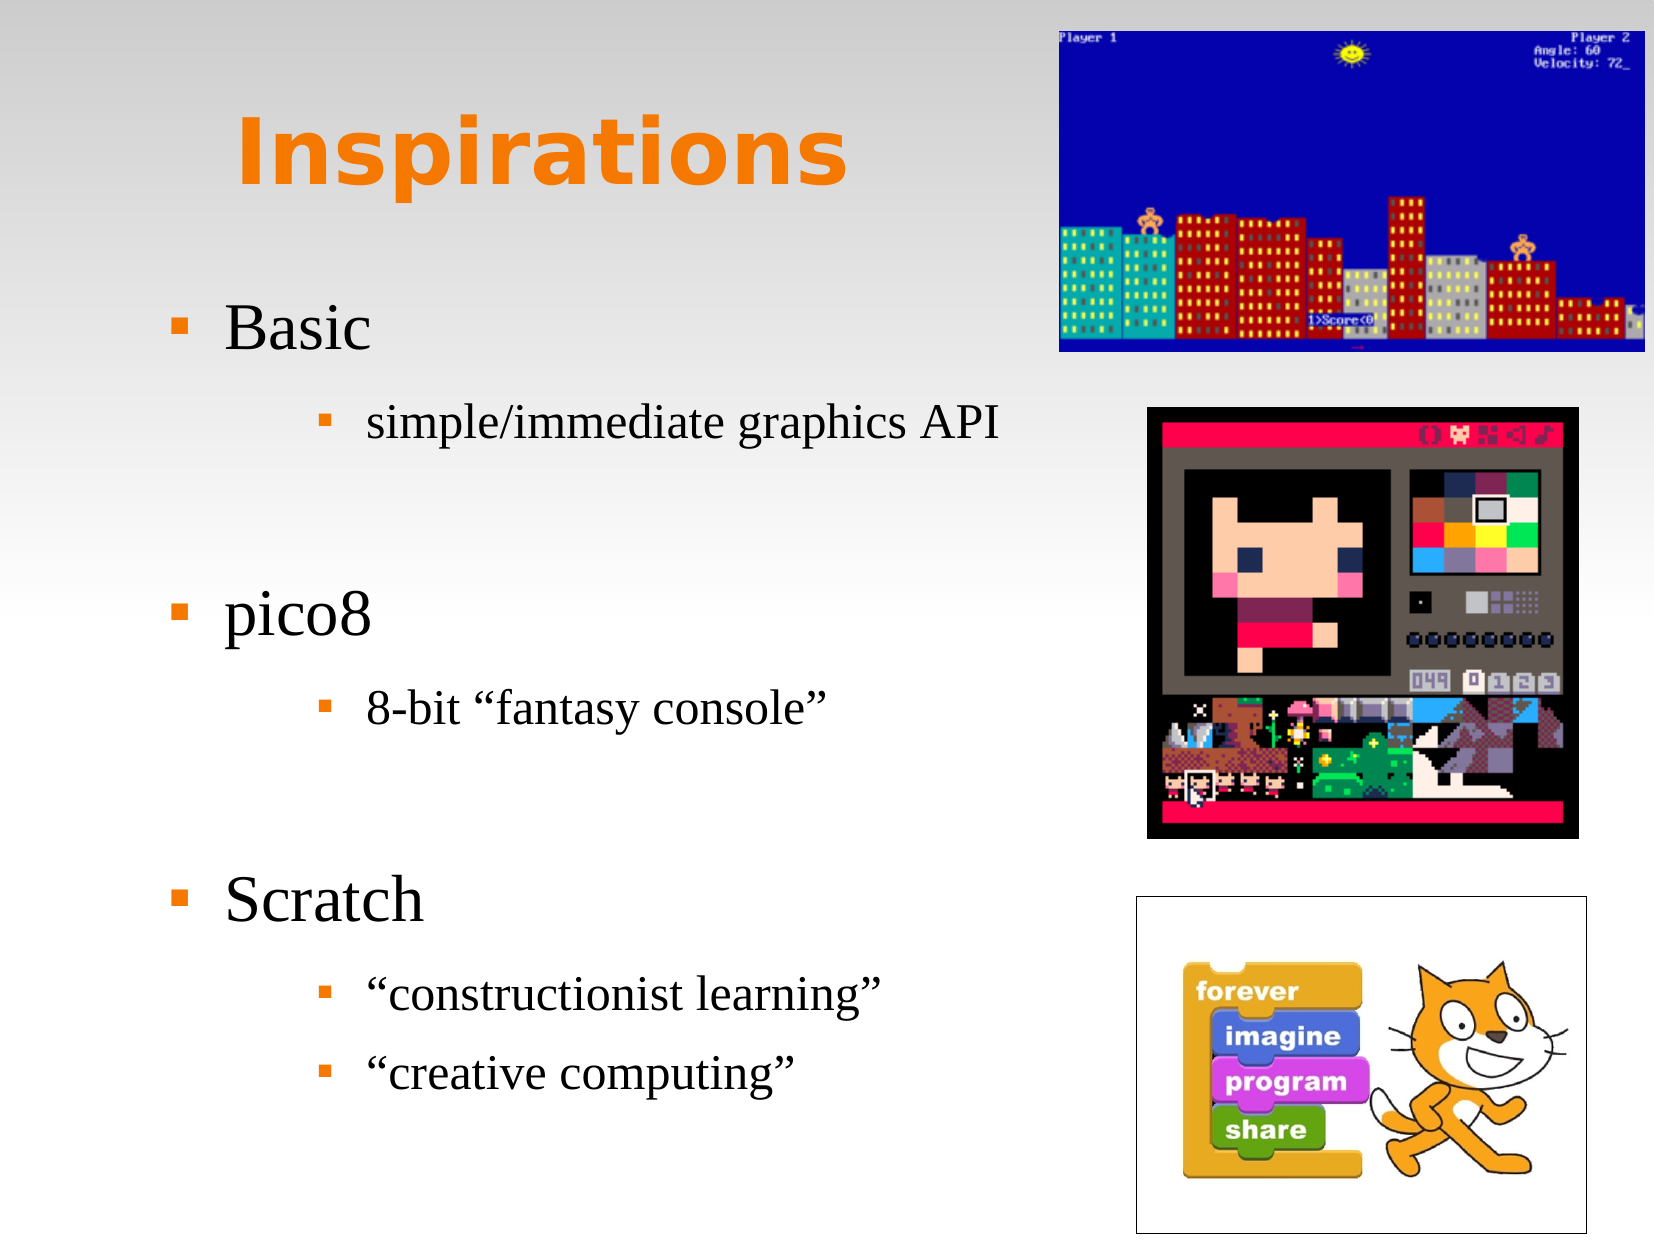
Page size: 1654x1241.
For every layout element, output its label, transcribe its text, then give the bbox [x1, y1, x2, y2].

title Inspirations [70, 49, 1015, 257]
picture [1059, 31, 1645, 352]
picture [1136, 896, 1587, 1234]
picture [1147, 407, 1579, 839]
list Basic simple/immediate graphics API pico8 8-bit “fantasy console” Scratch “constructionist learning” “creative computing” [82, 290, 1571, 1155]
